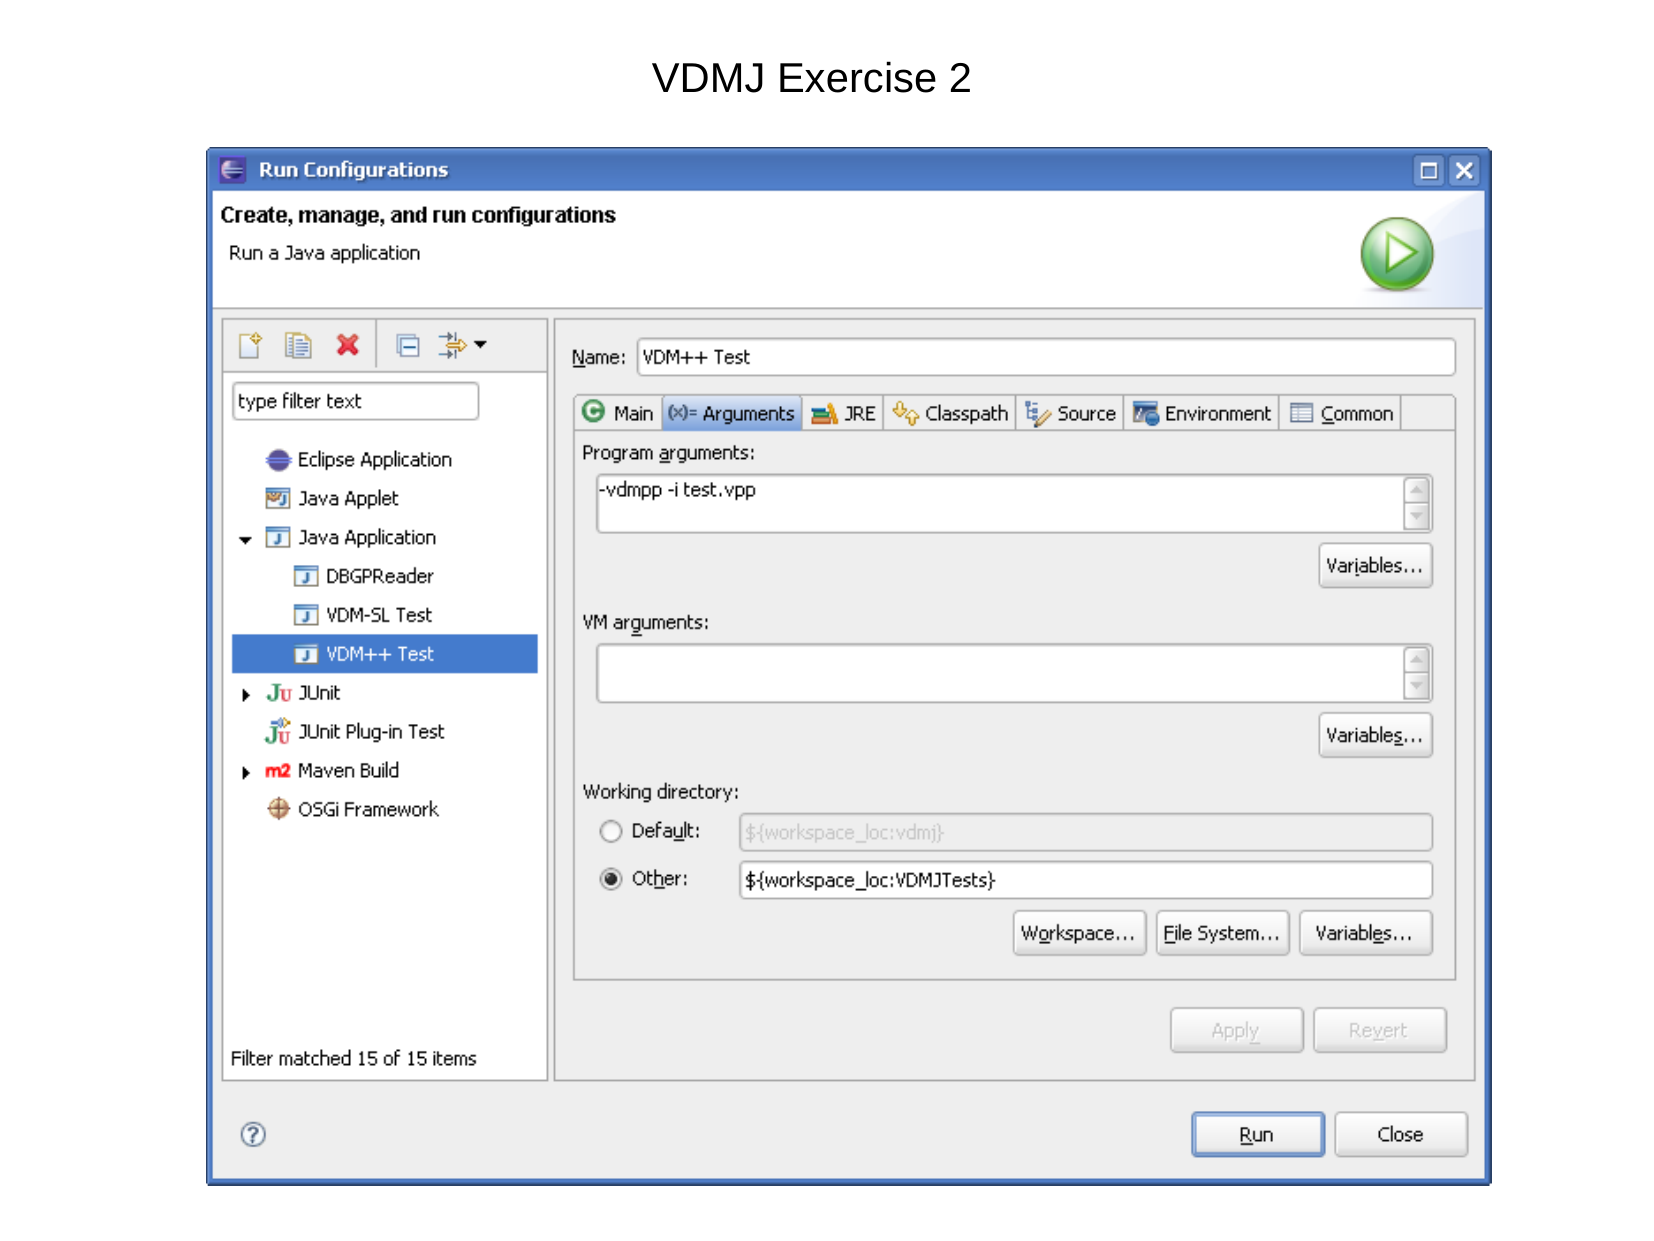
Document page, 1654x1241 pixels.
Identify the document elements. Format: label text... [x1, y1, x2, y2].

picture [206, 147, 1492, 1186]
text_box VDMJ Exercise 2 [531, 30, 1093, 126]
